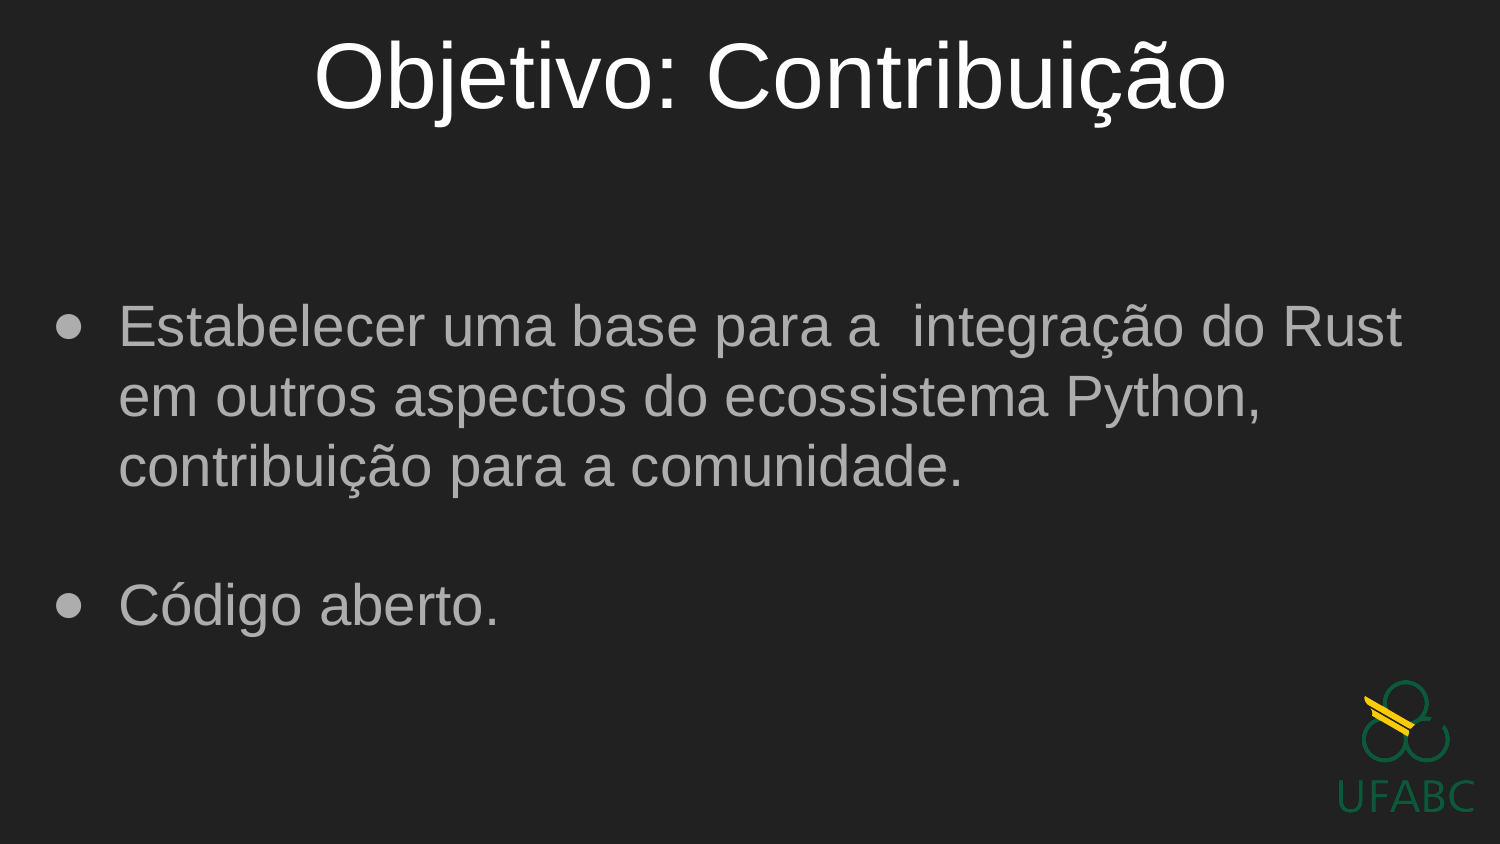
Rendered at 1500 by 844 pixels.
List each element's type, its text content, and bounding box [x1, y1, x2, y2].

subtitle Estabelecer uma base para a integração do Rust em outros aspectos do ecossistema Python, contribuição para a comunidade. Código aberto. [28, 273, 1426, 811]
title Objetivo: Contribuição [67, 0, 1475, 143]
picture [1335, 680, 1475, 823]
